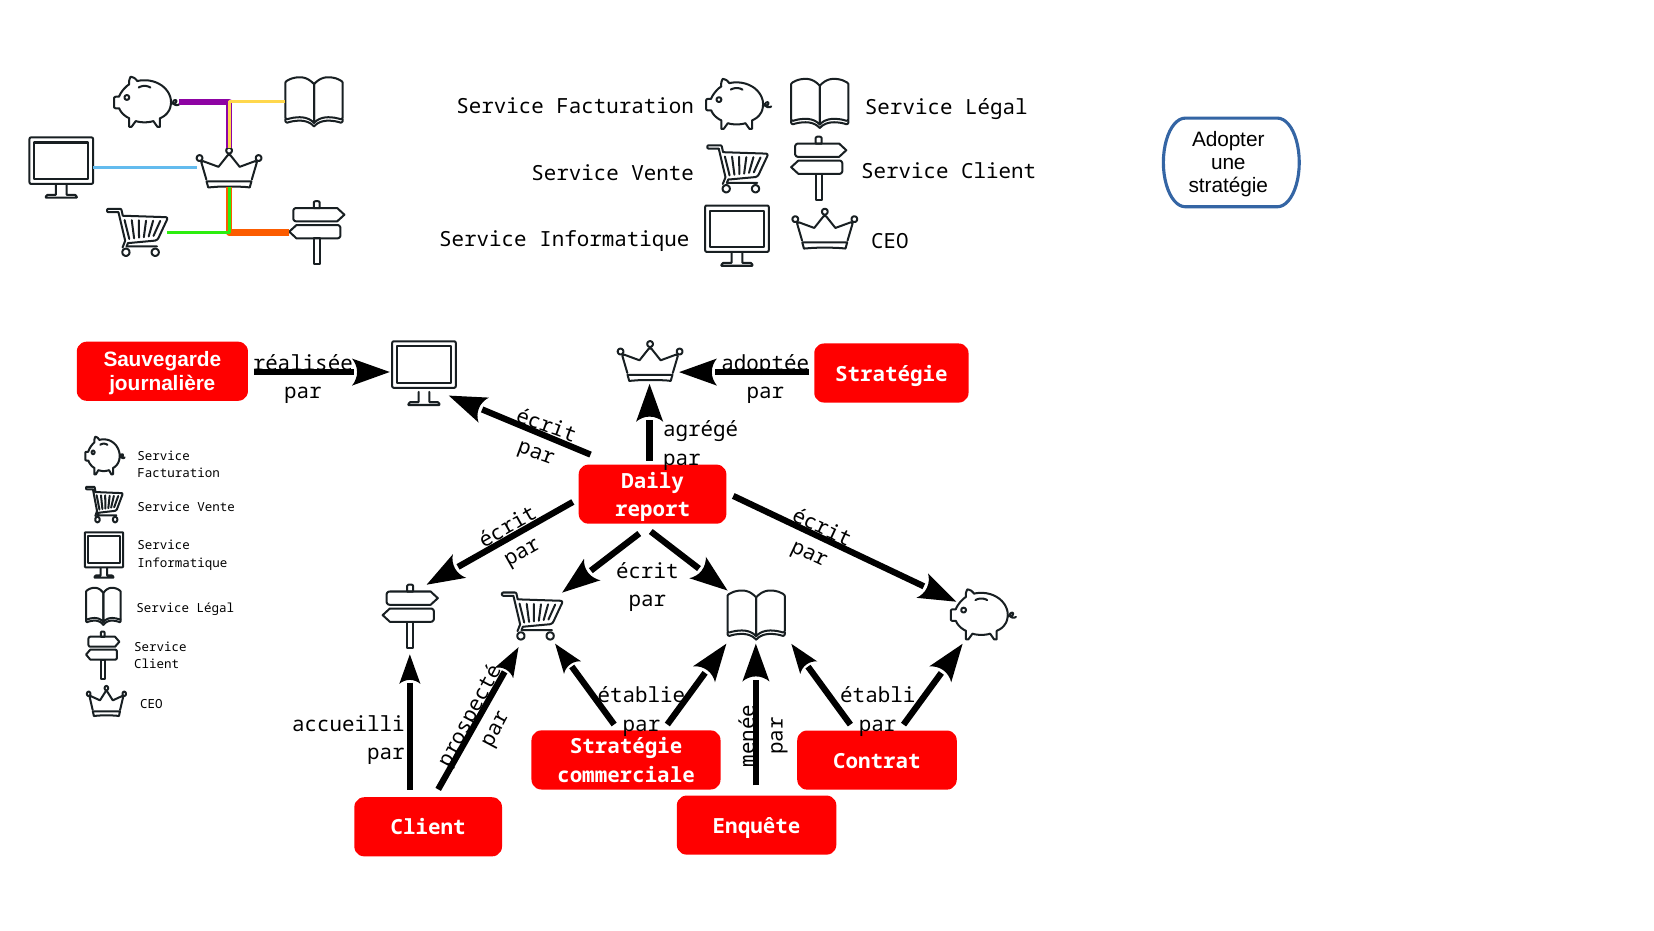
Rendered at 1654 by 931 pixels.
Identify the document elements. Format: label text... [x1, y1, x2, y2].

text_box Service Légal [121, 592, 251, 622]
text_box Stratégie [869, 343, 969, 403]
text_box Client [354, 797, 503, 857]
text_box Service Facturation [122, 440, 301, 484]
text_box écrit par [430, 486, 604, 618]
text_box Service Légal [850, 84, 1063, 123]
text_box écrit par [727, 492, 901, 616]
text_box Service Vente [501, 151, 709, 190]
text_box Service Informatique [122, 529, 298, 573]
text_box adoptée par [661, 340, 869, 426]
text_box réalisée par [398, 347, 407, 382]
text_box CEO [856, 219, 945, 258]
text_box menée par [724, 632, 787, 795]
text_box CEO [125, 687, 179, 717]
text_box Service Client [846, 148, 1063, 187]
text_box écrit par [571, 548, 723, 634]
text_box Enquête [676, 795, 837, 855]
text_box agrégé par [648, 407, 800, 492]
text_box Adopter une stratégie [1163, 118, 1300, 207]
text_box Service Informatique [413, 217, 704, 256]
text_box Stratégie commerciale [548, 734, 721, 790]
text_box établi par [801, 673, 954, 758]
text_box Sauvegarde journalière [76, 341, 248, 401]
text_box Service Vente [122, 491, 272, 529]
text_box réalisée par [199, 340, 407, 426]
text_box Service Client [119, 631, 251, 674]
text_box accueilli par [413, 701, 420, 763]
text_box Service Facturation [413, 83, 709, 122]
text_box Contrat [797, 732, 957, 790]
text_box prospecté par [410, 631, 600, 837]
text_box écrit par [454, 377, 626, 510]
text_box accueilli par [168, 701, 407, 763]
text_box établie par [565, 673, 718, 758]
text_box Daily report [583, 464, 727, 524]
